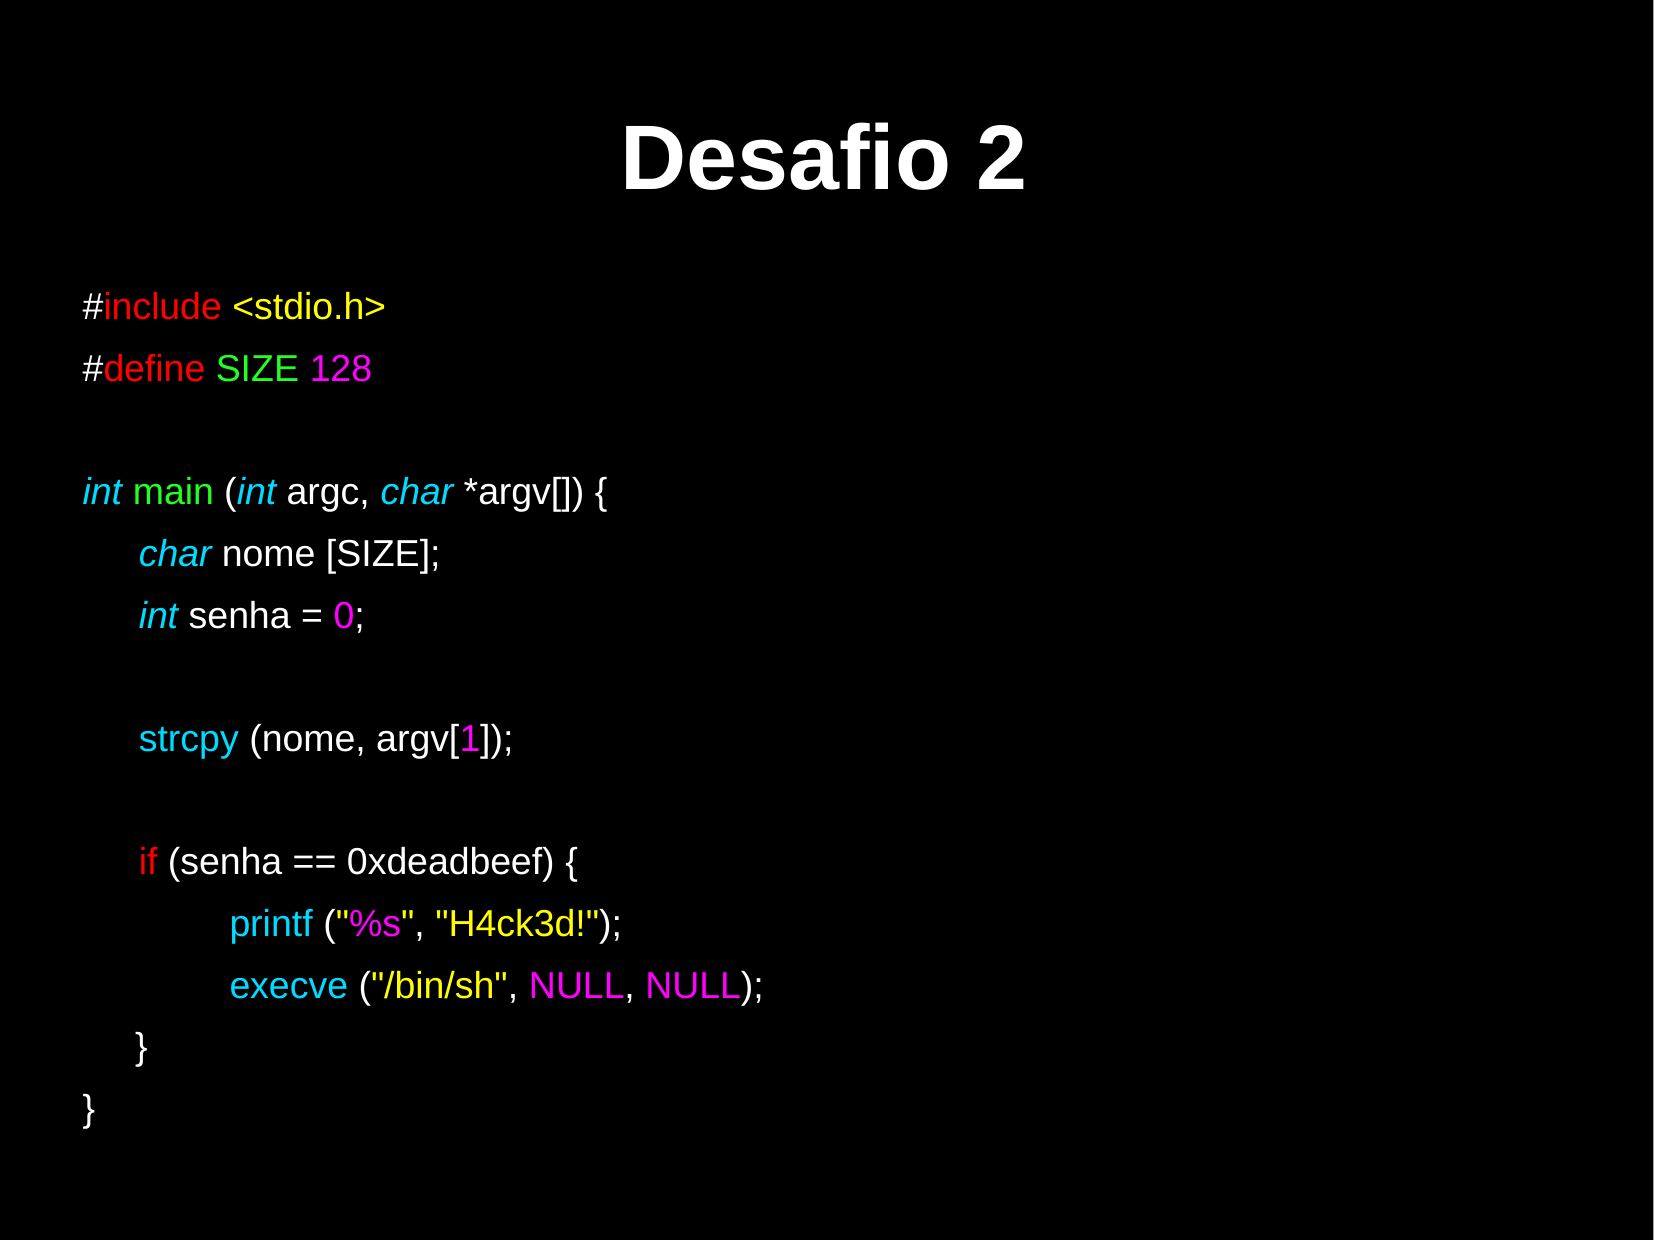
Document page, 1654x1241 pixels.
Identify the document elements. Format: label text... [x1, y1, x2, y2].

text_box Desafio 2 [82, 23, 1566, 283]
subtitle #include <stdio.h> #define SIZE 128 int main (int argc, char *argv[]) { char nome [SIZE]; int senha = 0; strcpy (nome, argv[1]); if (senha == 0xdeadbeef) { printf ("%s", "H4ck3d!"); execve ("/bin/sh", NULL, NULL); } } [82, 201, 1570, 1210]
